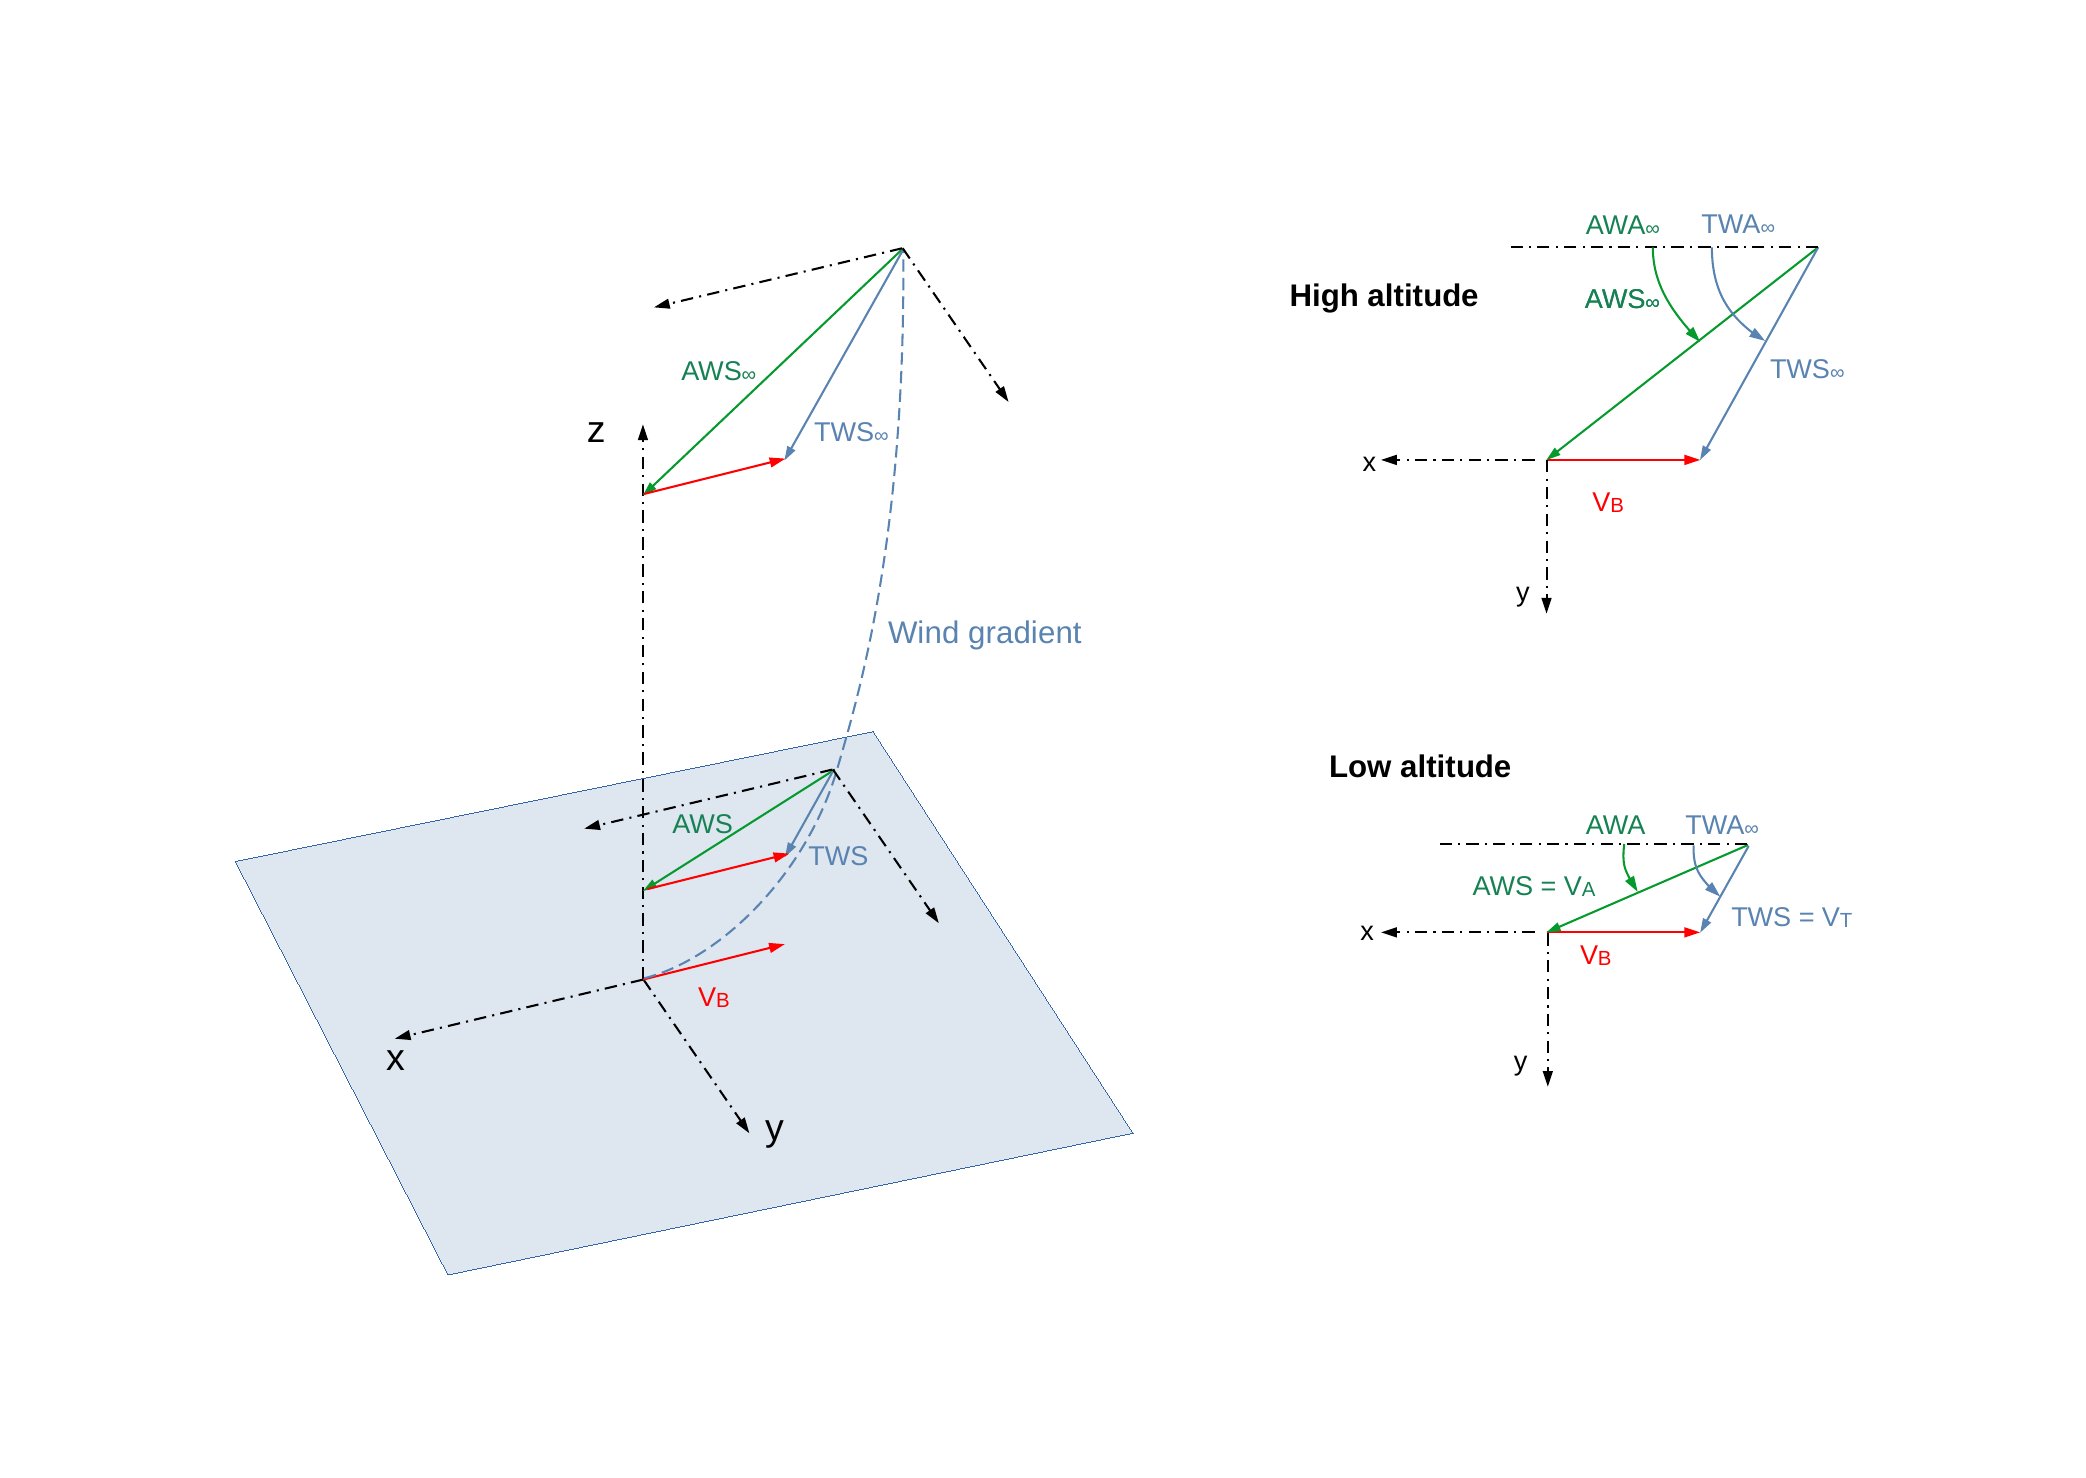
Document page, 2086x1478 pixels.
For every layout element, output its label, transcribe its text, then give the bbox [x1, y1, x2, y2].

text_box TWS = VT [1716, 895, 1877, 946]
text_box Low altitude [1314, 742, 1551, 802]
text_box AWA∞ [1571, 202, 1680, 253]
text_box x [371, 1029, 455, 1086]
text_box AWS = VA [1457, 863, 1619, 915]
text_box Wind gradient [873, 607, 1110, 658]
text_box y [1501, 570, 1549, 630]
text_box TWA∞ [1670, 802, 1783, 853]
text_box [235, 731, 1134, 1275]
text_box AWS [657, 801, 766, 848]
text_box TWS∞ [1755, 346, 1870, 399]
text_box AWS∞ [666, 348, 775, 399]
text_box x [1345, 908, 1393, 968]
text_box TWA∞ [1686, 201, 1801, 252]
text_box High altitude [1274, 270, 1512, 331]
text_box z [572, 400, 655, 460]
text_box y [750, 1098, 833, 1156]
text_box y [1499, 1038, 1547, 1098]
text_box VB [1565, 932, 1640, 983]
text_box TWS [793, 833, 901, 885]
text_box AWS∞ [1570, 276, 1679, 327]
text_box VB [1577, 479, 1652, 530]
text_box TWS∞ [799, 409, 914, 462]
text_box AWA [1571, 802, 1664, 848]
text_box VB [683, 974, 757, 1026]
text_box x [1347, 440, 1396, 500]
